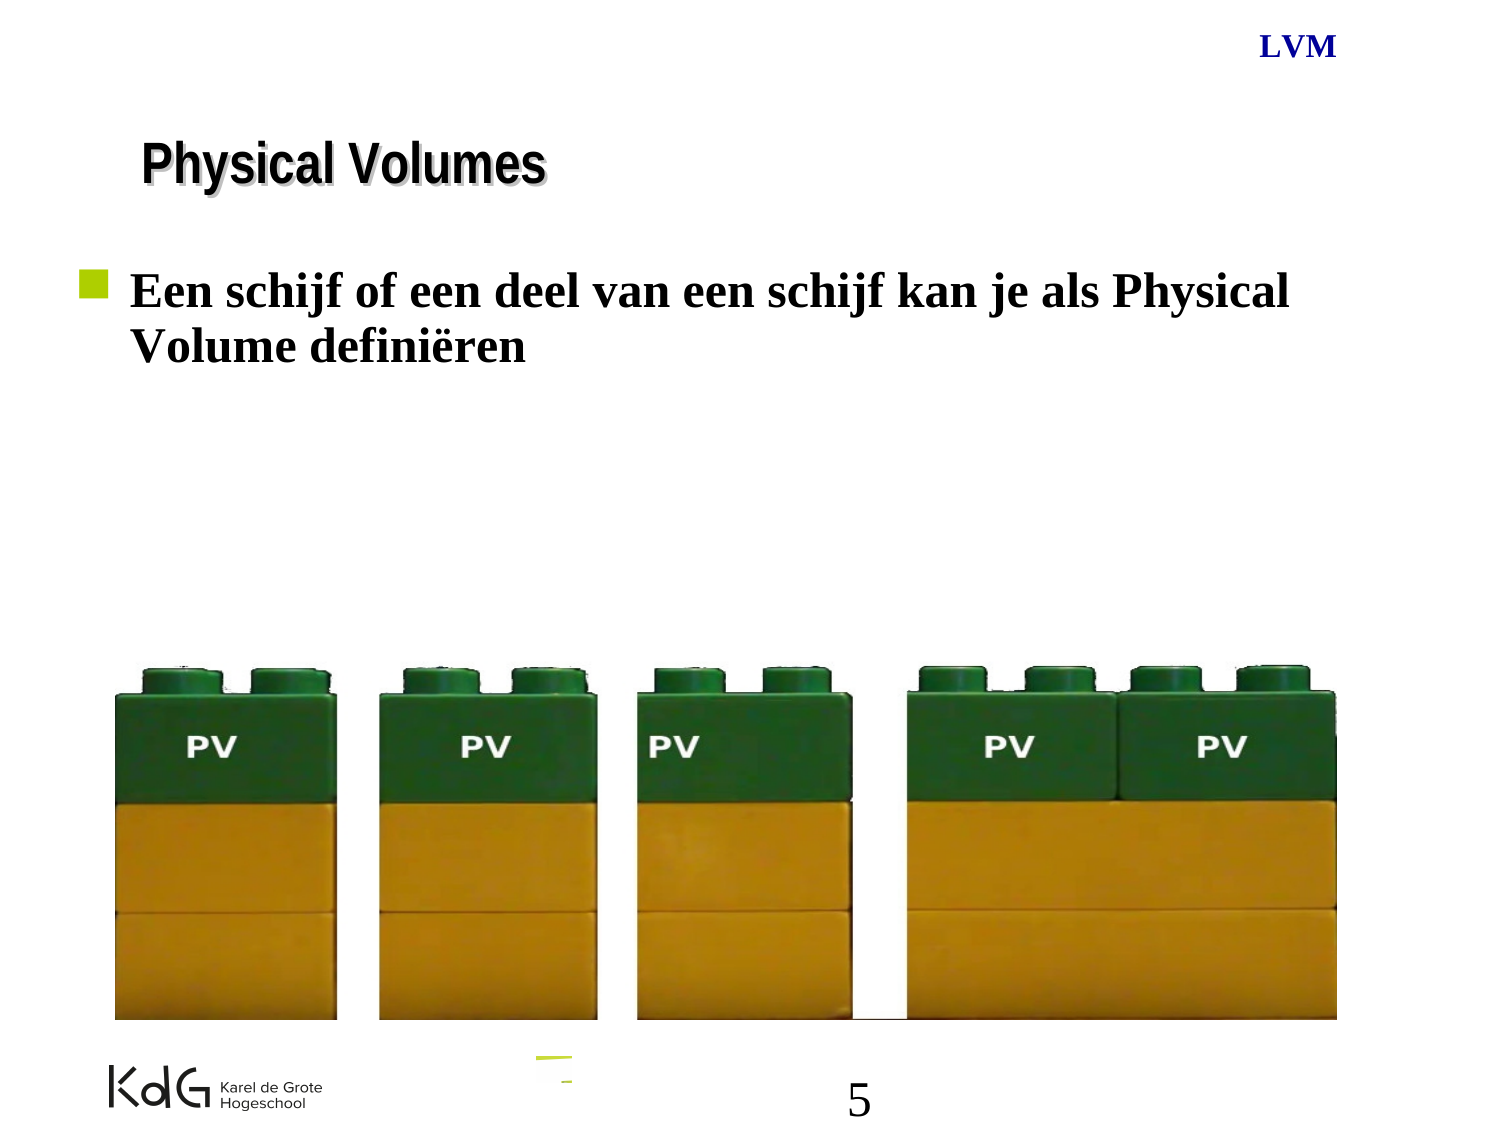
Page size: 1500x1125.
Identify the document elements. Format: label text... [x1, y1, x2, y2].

picture [109, 1065, 322, 1111]
picture [115, 1006, 1337, 1020]
picture [536, 1056, 572, 1083]
list Een schijf of een deel van een schijf kan je als Physical Volume definiëren [75, 263, 1425, 1006]
title Physical Volumes [141, 72, 1447, 253]
